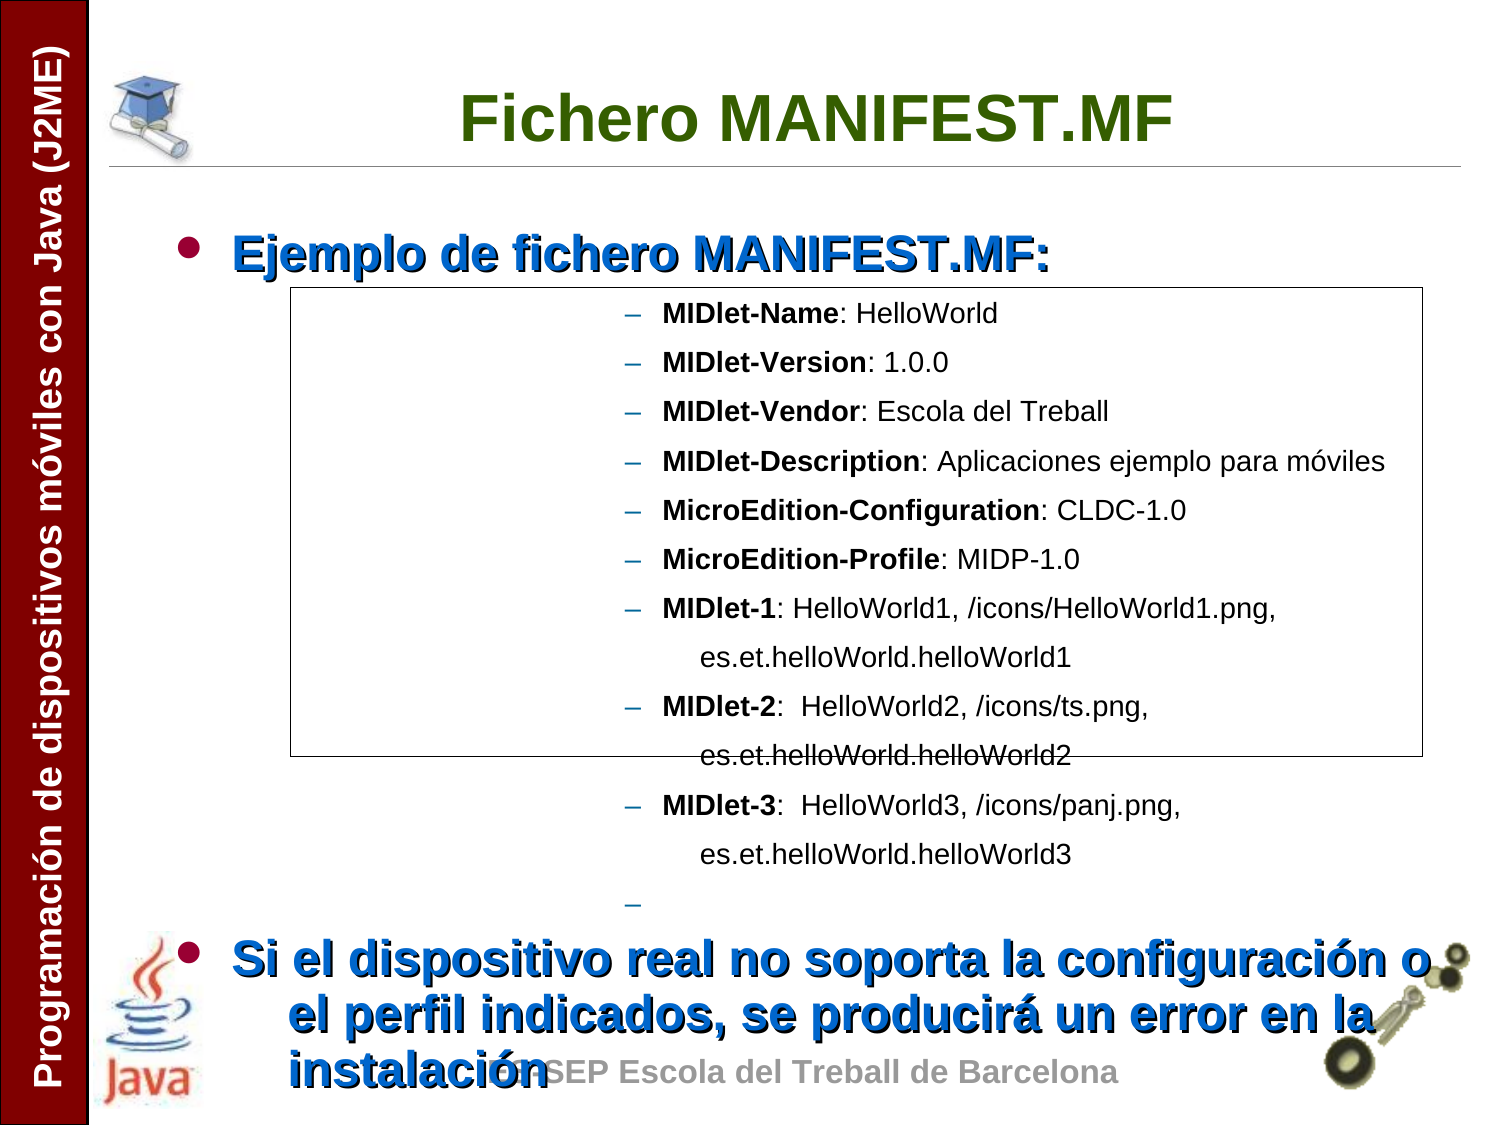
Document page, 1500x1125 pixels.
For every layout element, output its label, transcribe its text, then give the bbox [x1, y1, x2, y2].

picture [93, 61, 206, 174]
picture [93, 931, 204, 1109]
title Fichero MANIFEST.MF [211, 75, 1424, 163]
text_box [290, 287, 1423, 757]
list Ejemplo de fichero MANIFEST.MF: MIDlet-Name: HelloWorld MIDlet-Version: 1.0.0 MIDlet-Vendor: Escola del Treball MIDlet-Description: Aplicaciones ejemplo para móviles MicroEdition-Configuration: CLDC-1.0 MicroEdition-Profile: MIDP-1.0 MIDlet-1: HelloWorld1, /icons/HelloWorld1.png, es.et.helloWorld.helloWorld1 MIDlet-2: HelloWorld2, /icons/ts.png, es.et.helloWorld.helloWorld2 MIDlet-3: HelloWorld3, /icons/panj.png, es.et.helloWorld.helloWorld3 Si el dispositivo real no soporta la configuración o el perfil indicados, se producirá un error en la instalación [174, 224, 1451, 988]
picture [1322, 939, 1471, 1094]
